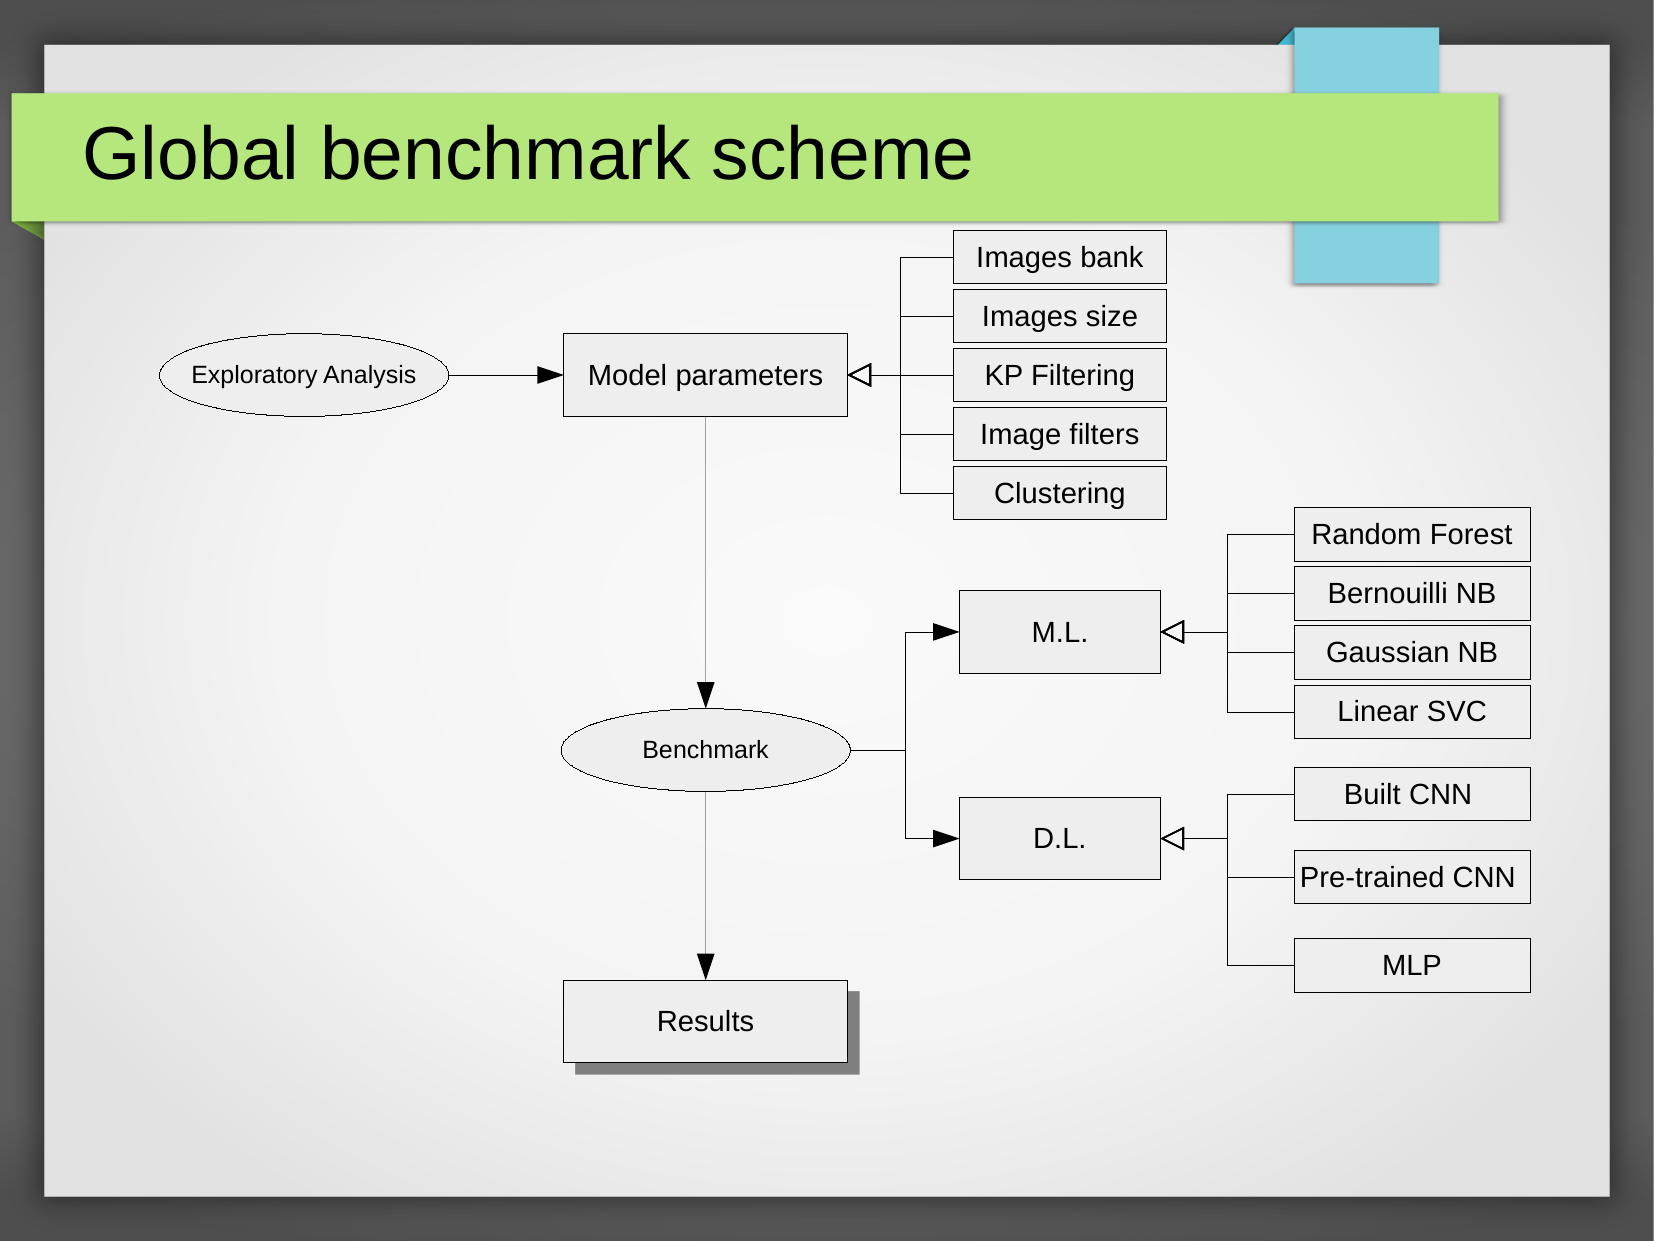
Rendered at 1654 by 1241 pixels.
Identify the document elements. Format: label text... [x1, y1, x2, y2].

text_box Gaussian NB [1294, 625, 1531, 680]
text_box M.L. [959, 590, 1161, 674]
text_box Results [563, 980, 848, 1063]
text_box Images bank [953, 230, 1167, 284]
text_box Built CNN [1294, 767, 1531, 821]
text_box Clustering [953, 466, 1167, 520]
text_box Benchmark [561, 708, 851, 792]
text_box Model parameters [563, 333, 848, 417]
text_box Pre-trained CNN [1294, 850, 1531, 904]
title Global benchmark scheme [82, 94, 1264, 213]
text_box Exploratory Analysis [159, 333, 449, 417]
text_box Random Forest [1294, 507, 1531, 562]
text_box Images size [953, 289, 1167, 343]
text_box Bernouilli NB [1294, 566, 1531, 621]
text_box MLP [1294, 938, 1531, 993]
text_box Image filters [953, 407, 1167, 461]
picture [0, 0, 1654, 1241]
text_box KP Filtering [953, 348, 1167, 402]
text_box Linear SVC [1294, 685, 1531, 739]
text_box D.L. [959, 797, 1161, 880]
